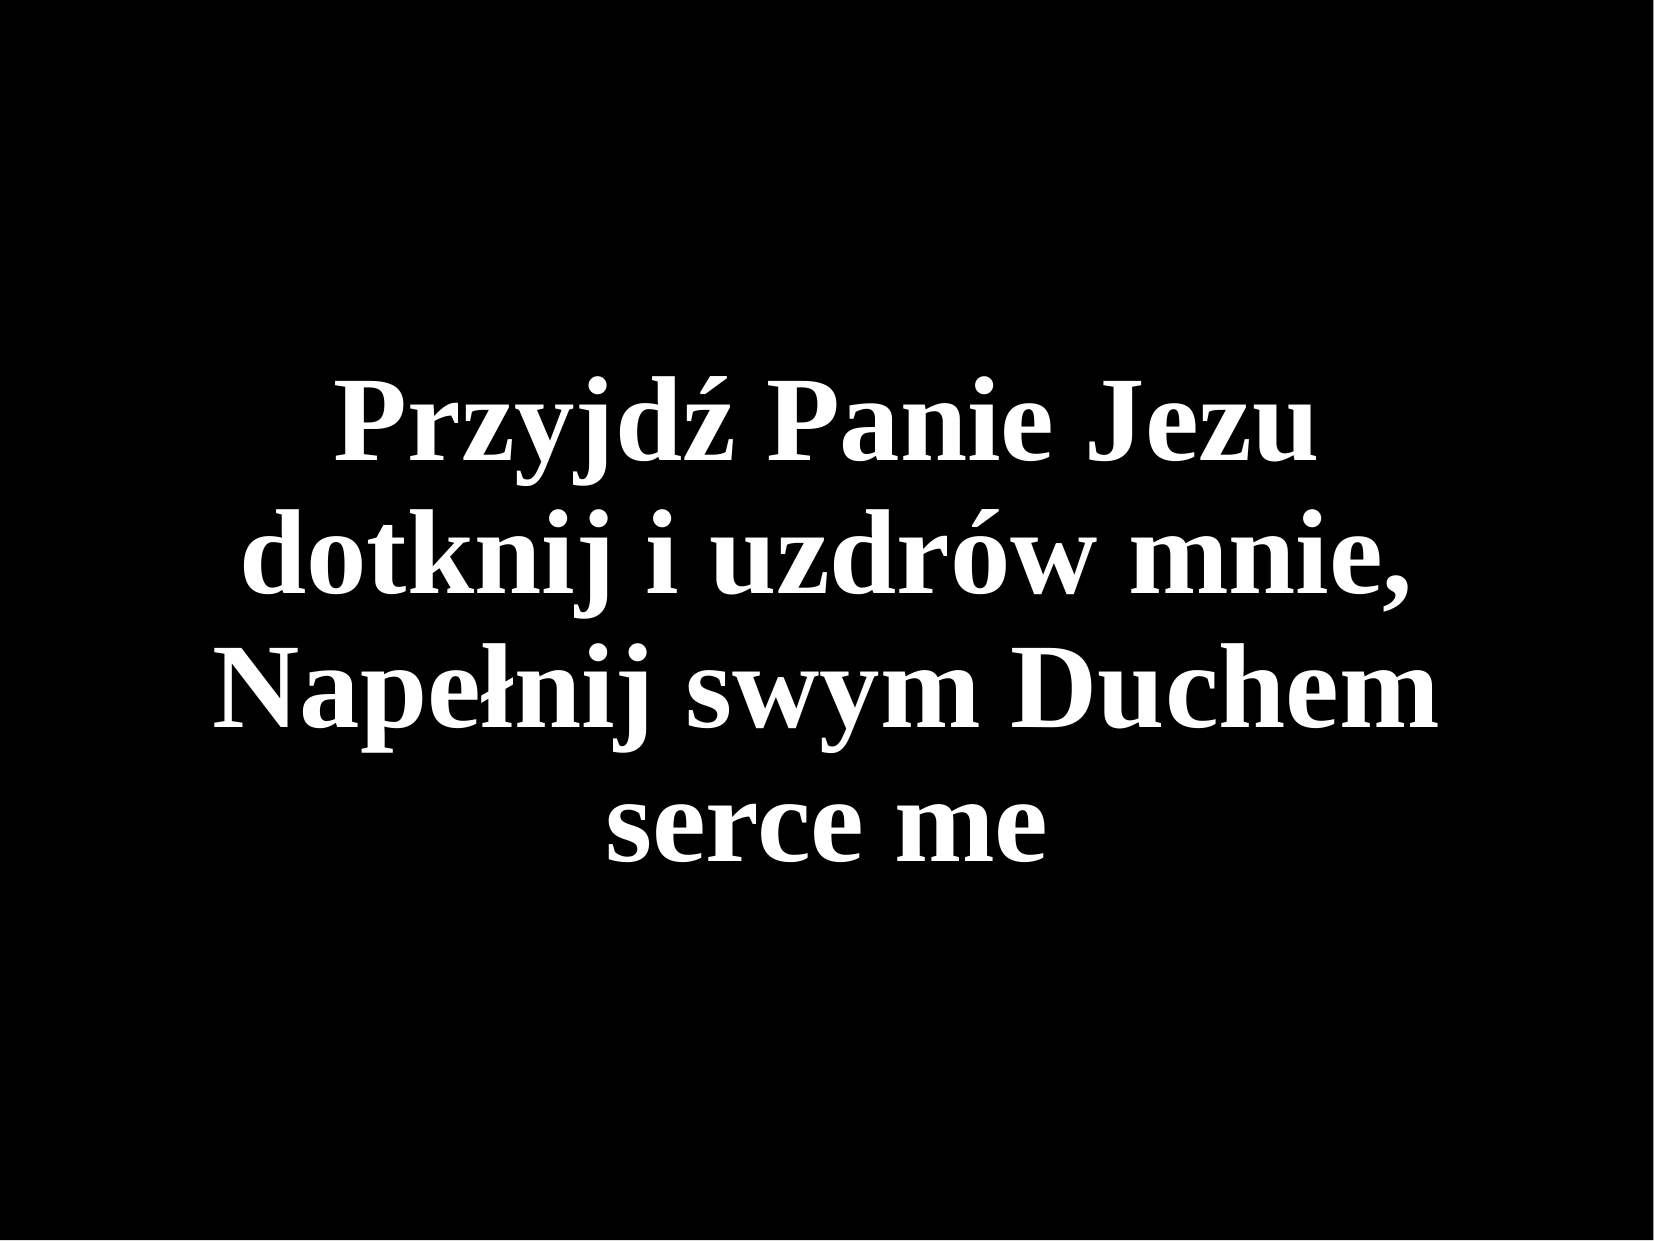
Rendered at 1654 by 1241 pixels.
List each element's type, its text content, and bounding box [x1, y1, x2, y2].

title Przyjdź Panie Jezu dotknij i uzdrów mnie, Napełnij swym Duchem serce me [0, 0, 1654, 1241]
